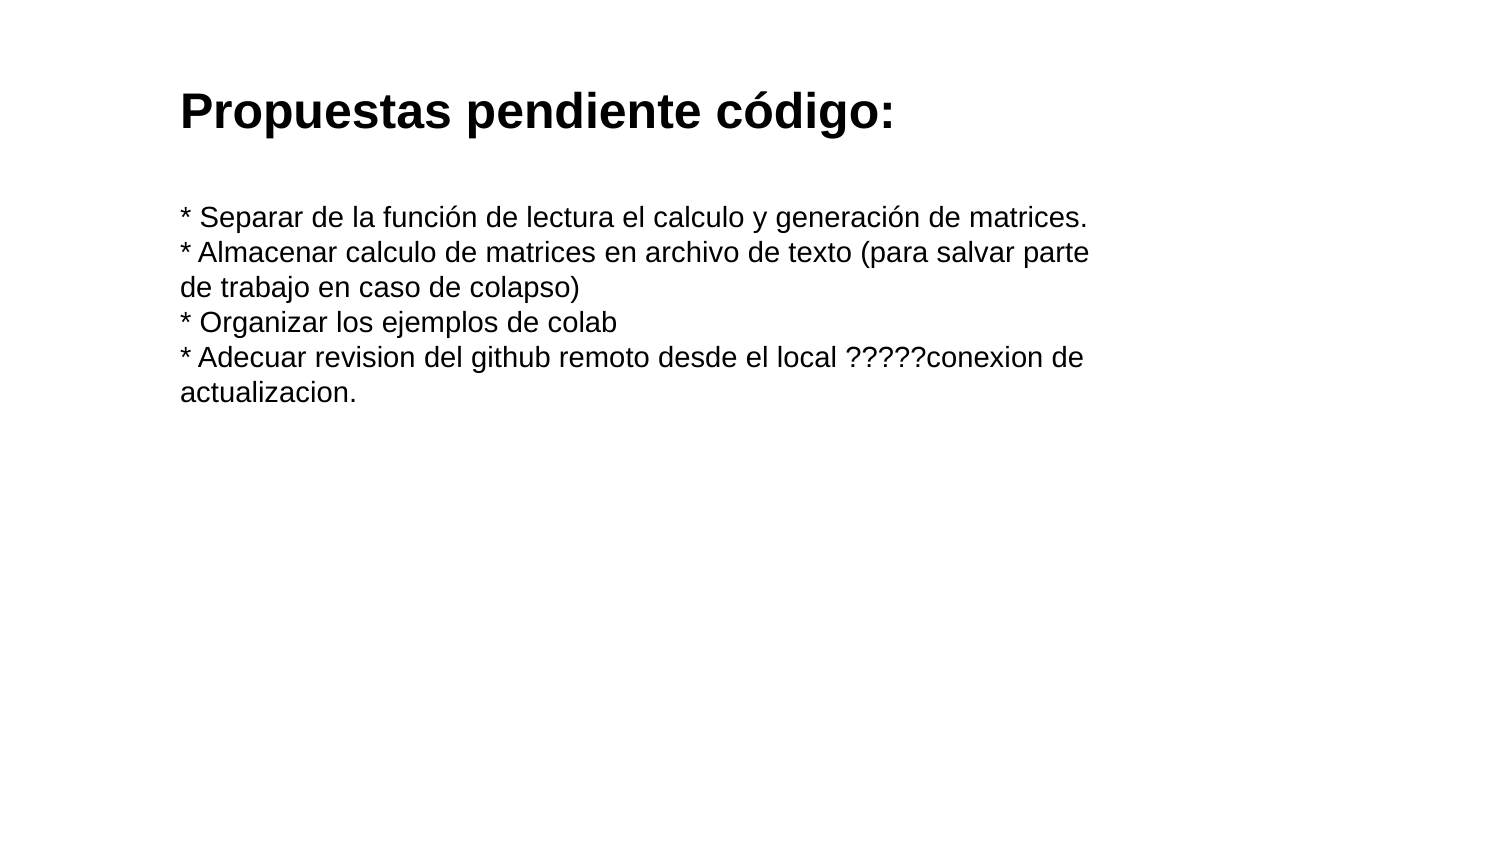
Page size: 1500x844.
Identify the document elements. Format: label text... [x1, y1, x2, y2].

text_box Propuestas pendiente código: * Separar de la función de lectura el calculo y generación de matrices. * Almacenar calculo de matrices en archivo de texto (para salvar parte de trabajo en caso de colapso) * Organizar los ejemplos de colab * Adecuar revision del github remoto desde el local ?????conexion de actualizacion. [165, 70, 1111, 142]
